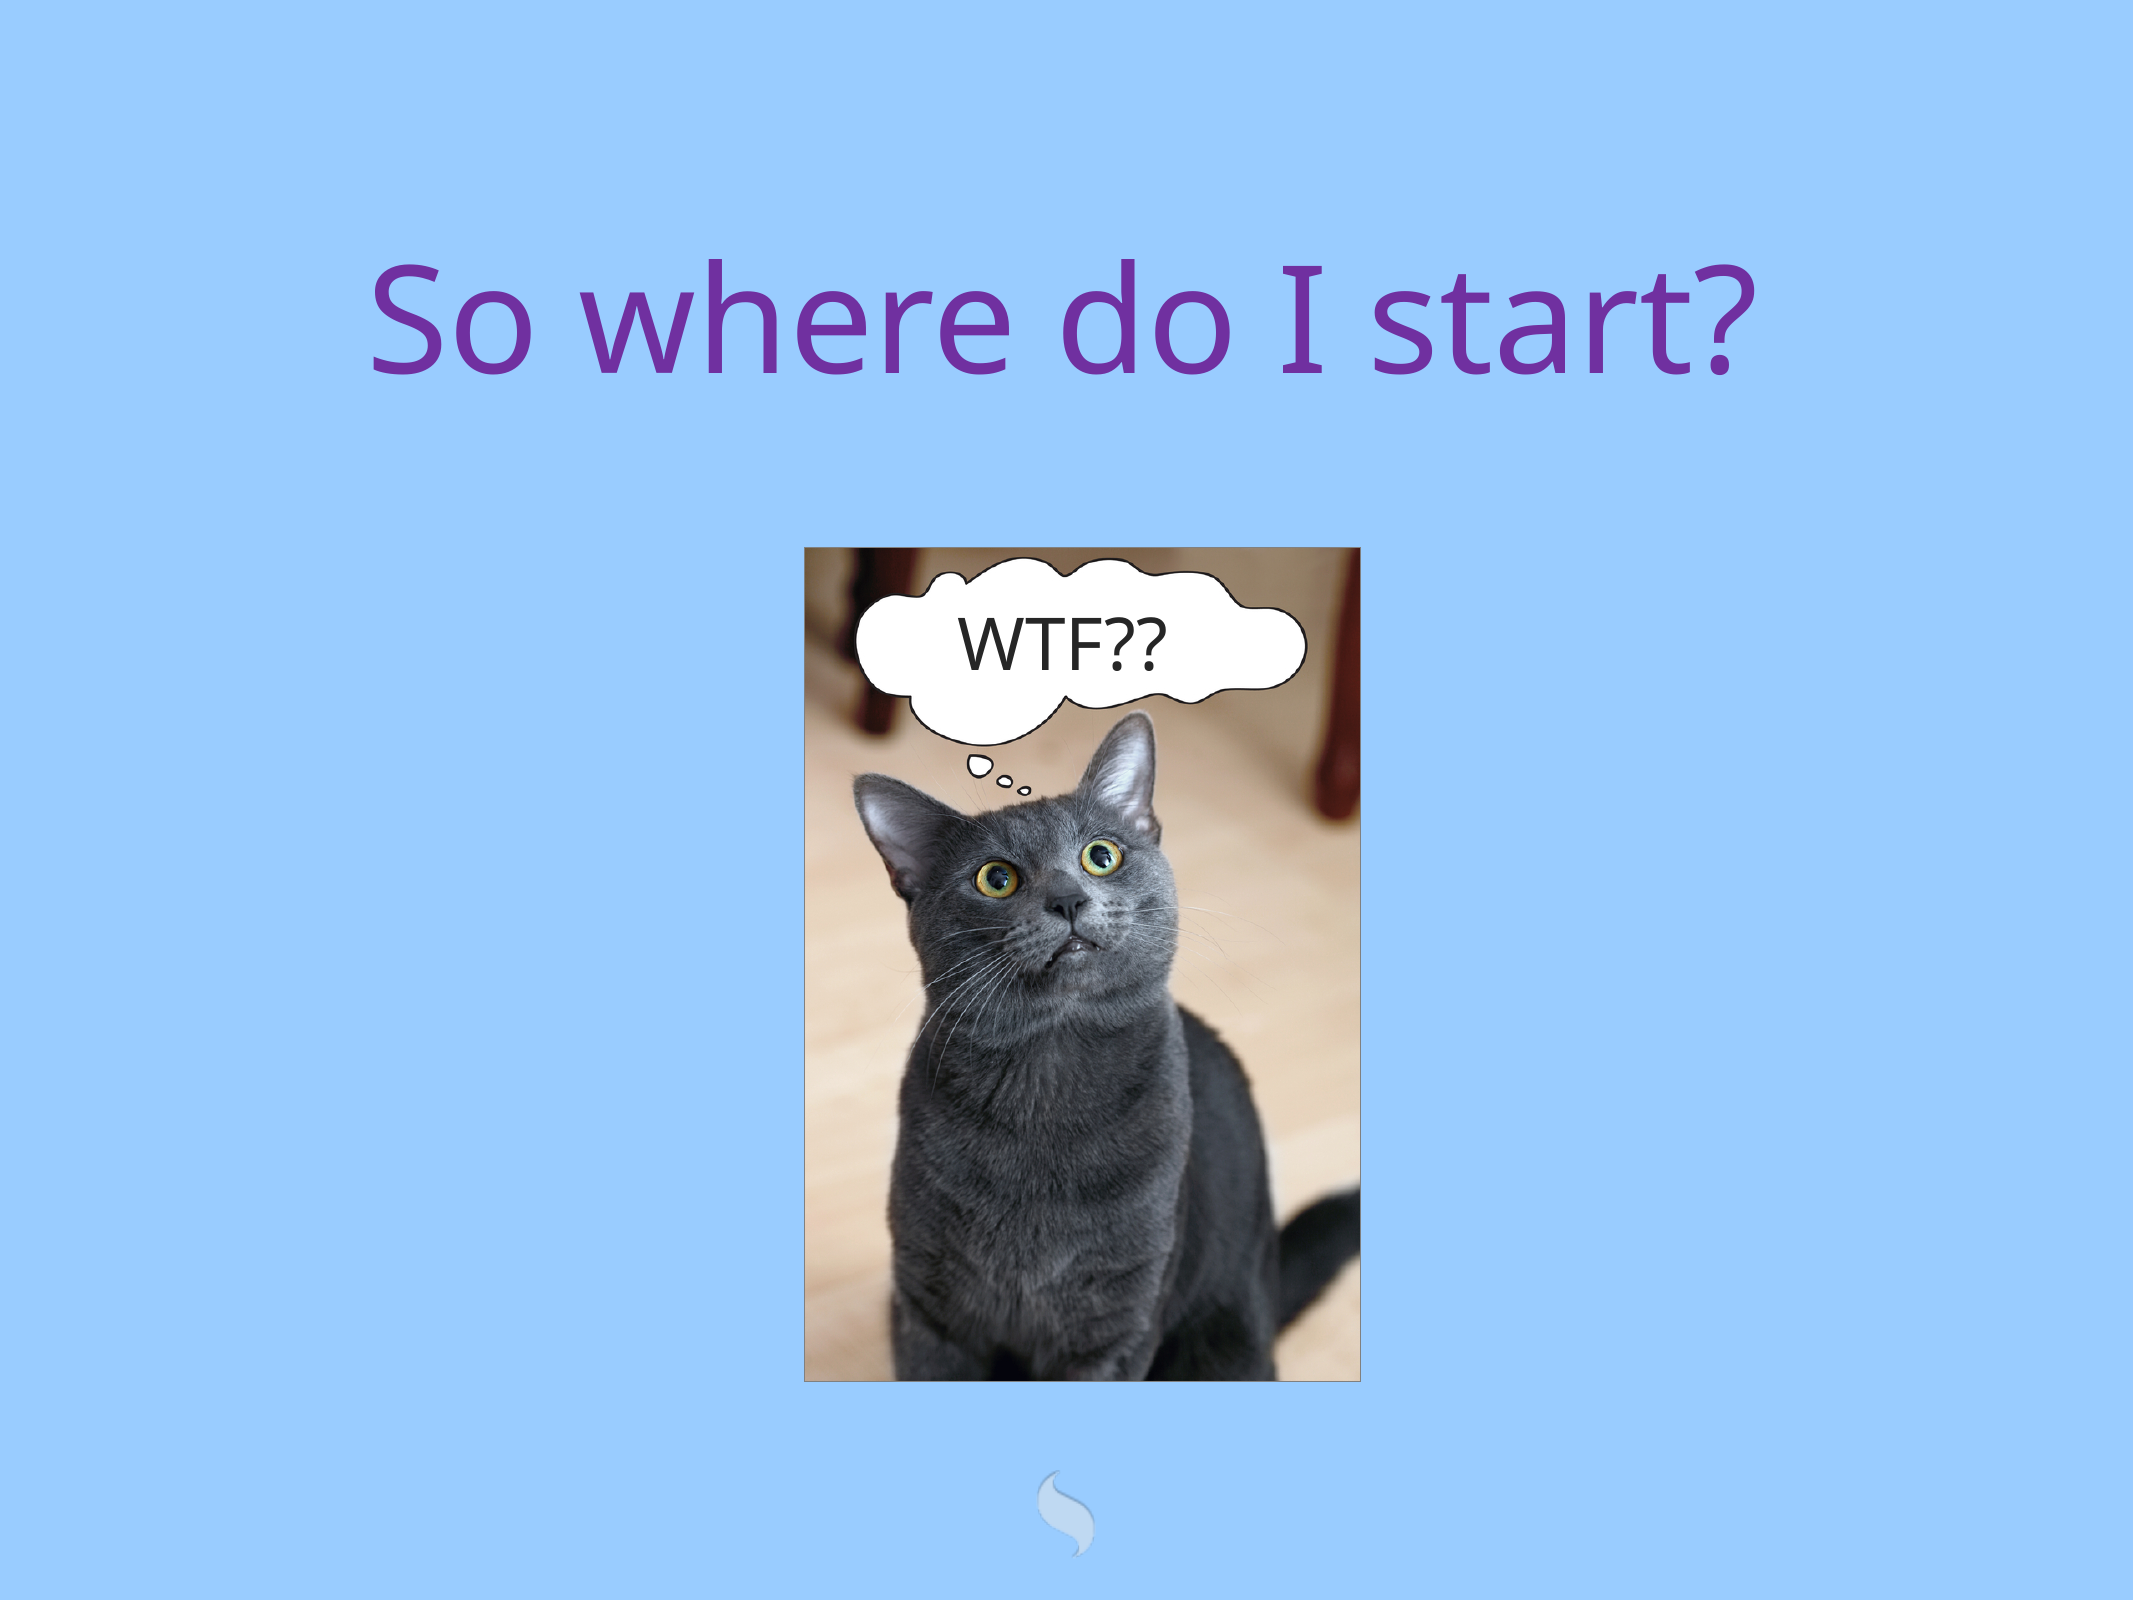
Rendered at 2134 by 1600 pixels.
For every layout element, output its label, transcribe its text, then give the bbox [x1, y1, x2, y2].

text_box WTF?? [942, 590, 1184, 693]
text_box So where do I start? [342, 112, 1784, 413]
picture [1035, 1470, 1098, 1561]
picture [804, 547, 1361, 1382]
